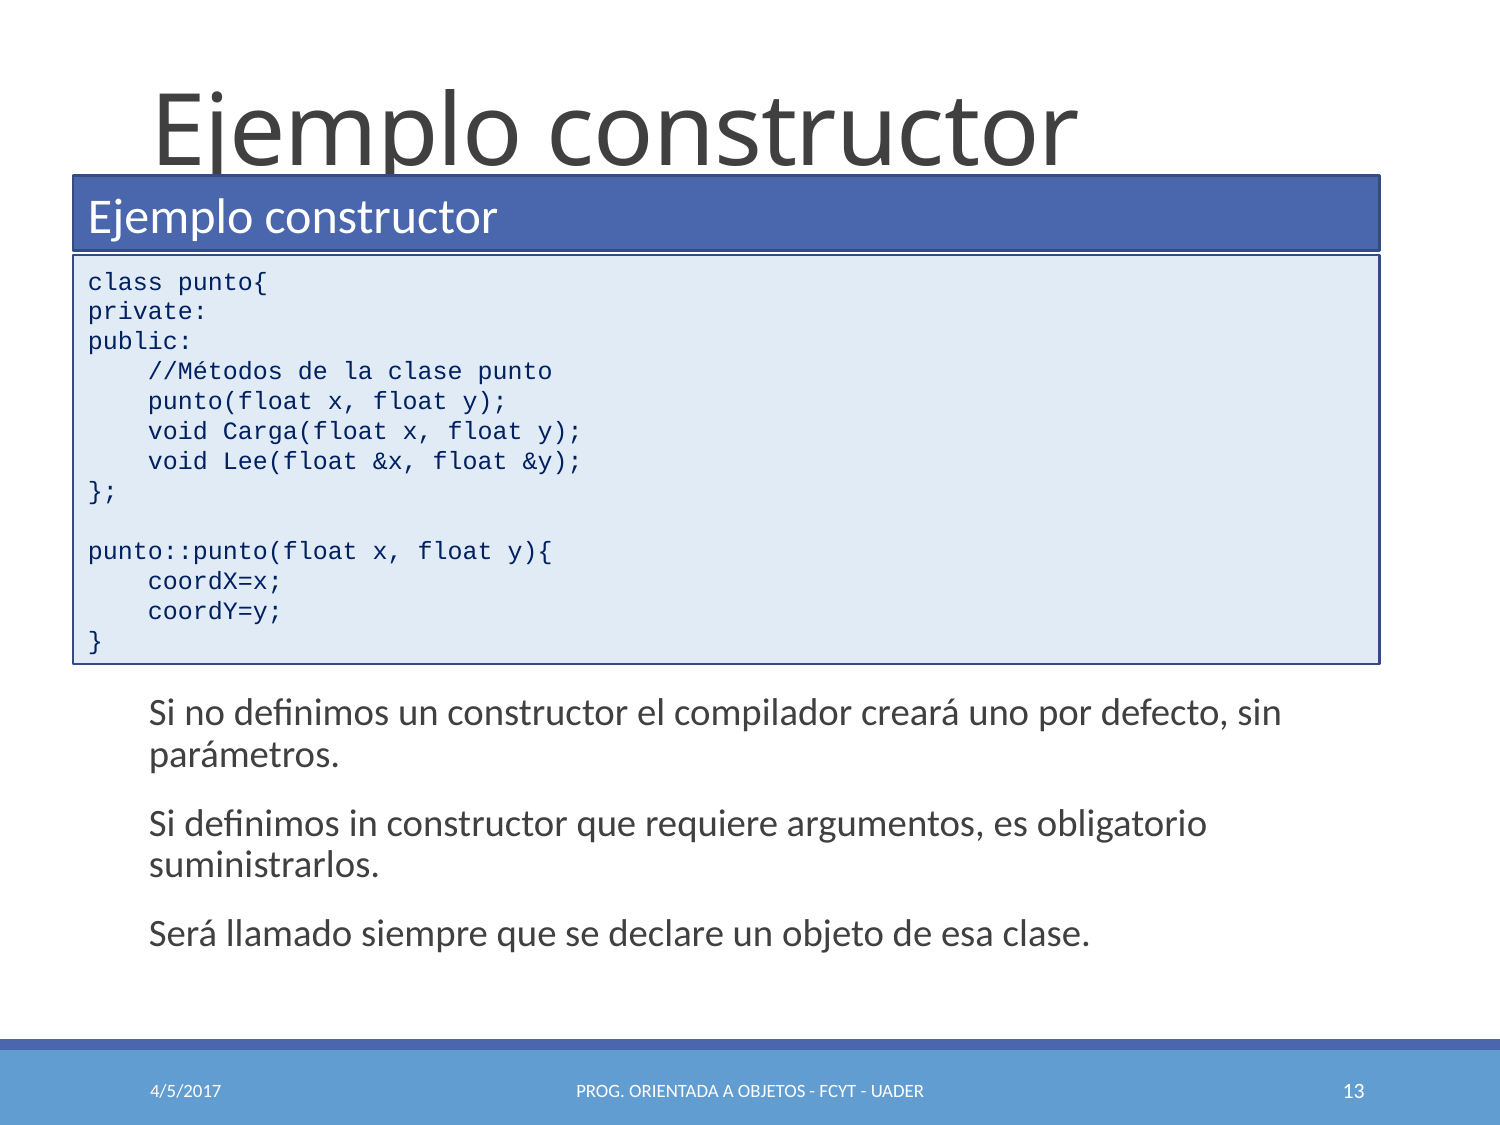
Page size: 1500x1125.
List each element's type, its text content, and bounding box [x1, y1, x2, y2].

slide_number 4/5/2017 [135, 1059, 440, 1120]
text_box Ejemplo constructor [73, 175, 1380, 251]
text_box class punto{ private: public: //Métodos de la clase punto punto(float x, float y); void Carga(float x, float y); void Lee(float &x, float &y); }; punto::punto(float x, float y){ coordX=x; coordY=y; } [73, 254, 1380, 665]
slide_number <número> [1218, 1059, 1380, 1120]
list Si no definimos un constructor el compilador creará uno por defecto, sin parámetros. Si definimos in constructor que requiere argumentos, es obligatorio suministrarlos. Será llamado siempre que se declare un objeto de esa clase. [135, 684, 1373, 963]
footer Prog. Orientada a Objetos - FCyT - UADER [453, 1059, 1047, 1120]
title Ejemplo constructor [135, 47, 1373, 175]
